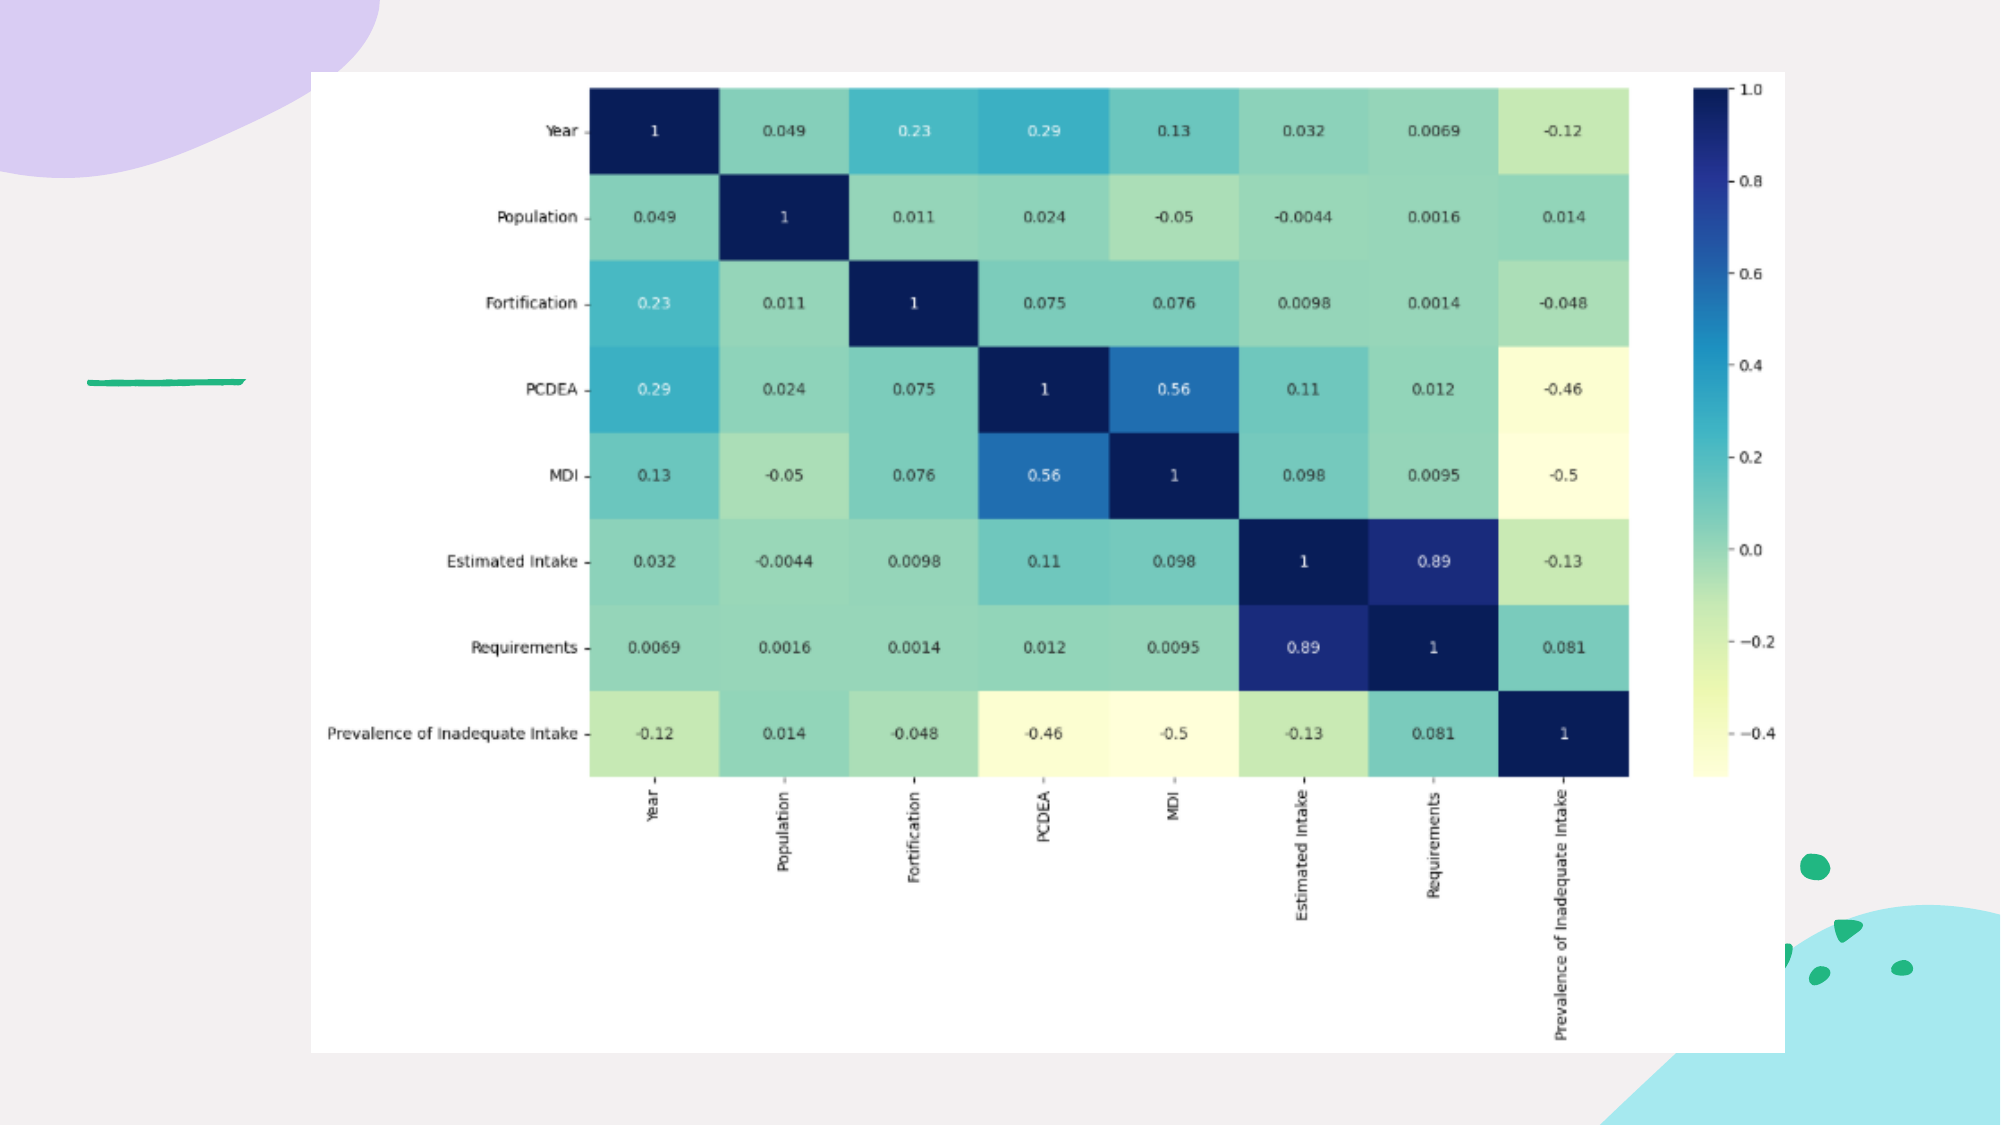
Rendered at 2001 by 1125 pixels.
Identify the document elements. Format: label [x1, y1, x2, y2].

picture [311, 72, 1785, 1053]
